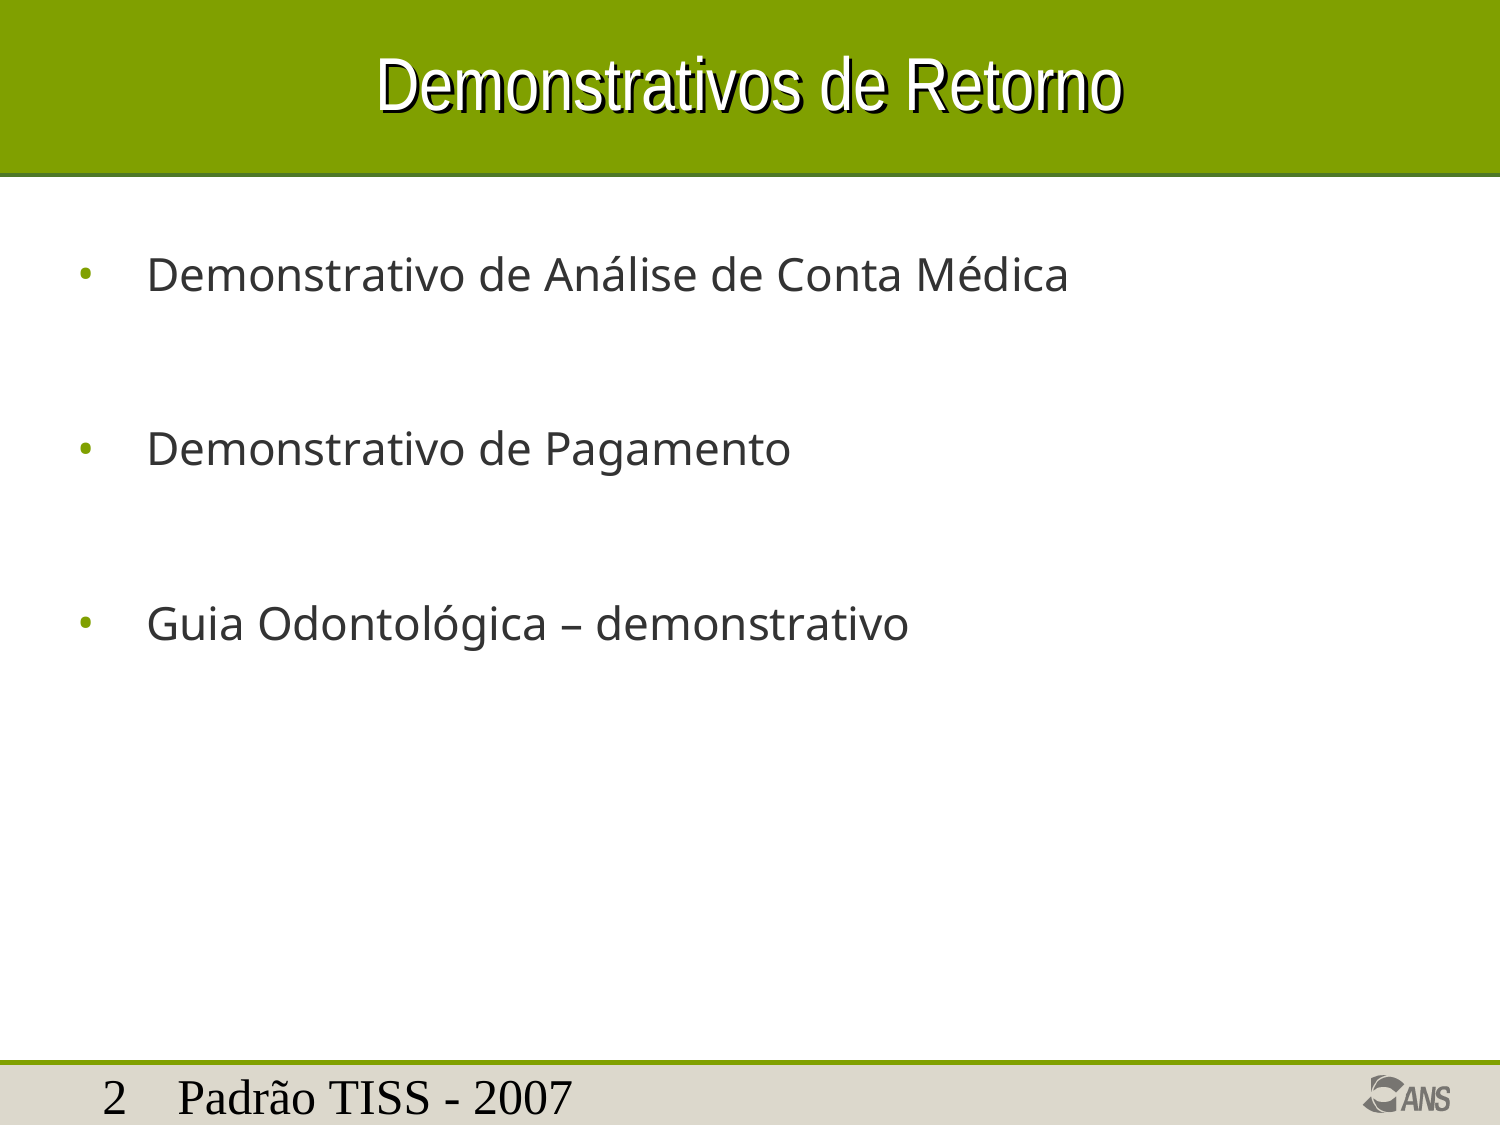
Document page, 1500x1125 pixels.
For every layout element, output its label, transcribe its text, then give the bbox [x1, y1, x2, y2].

list Demonstrativo de Análise de Conta Médica Demonstrativo de Pagamento Guia Odontológica – demonstrativo [62, 237, 1438, 1038]
picture [1362, 1075, 1450, 1113]
title Demonstrativos de Retorno [24, 10, 1475, 161]
